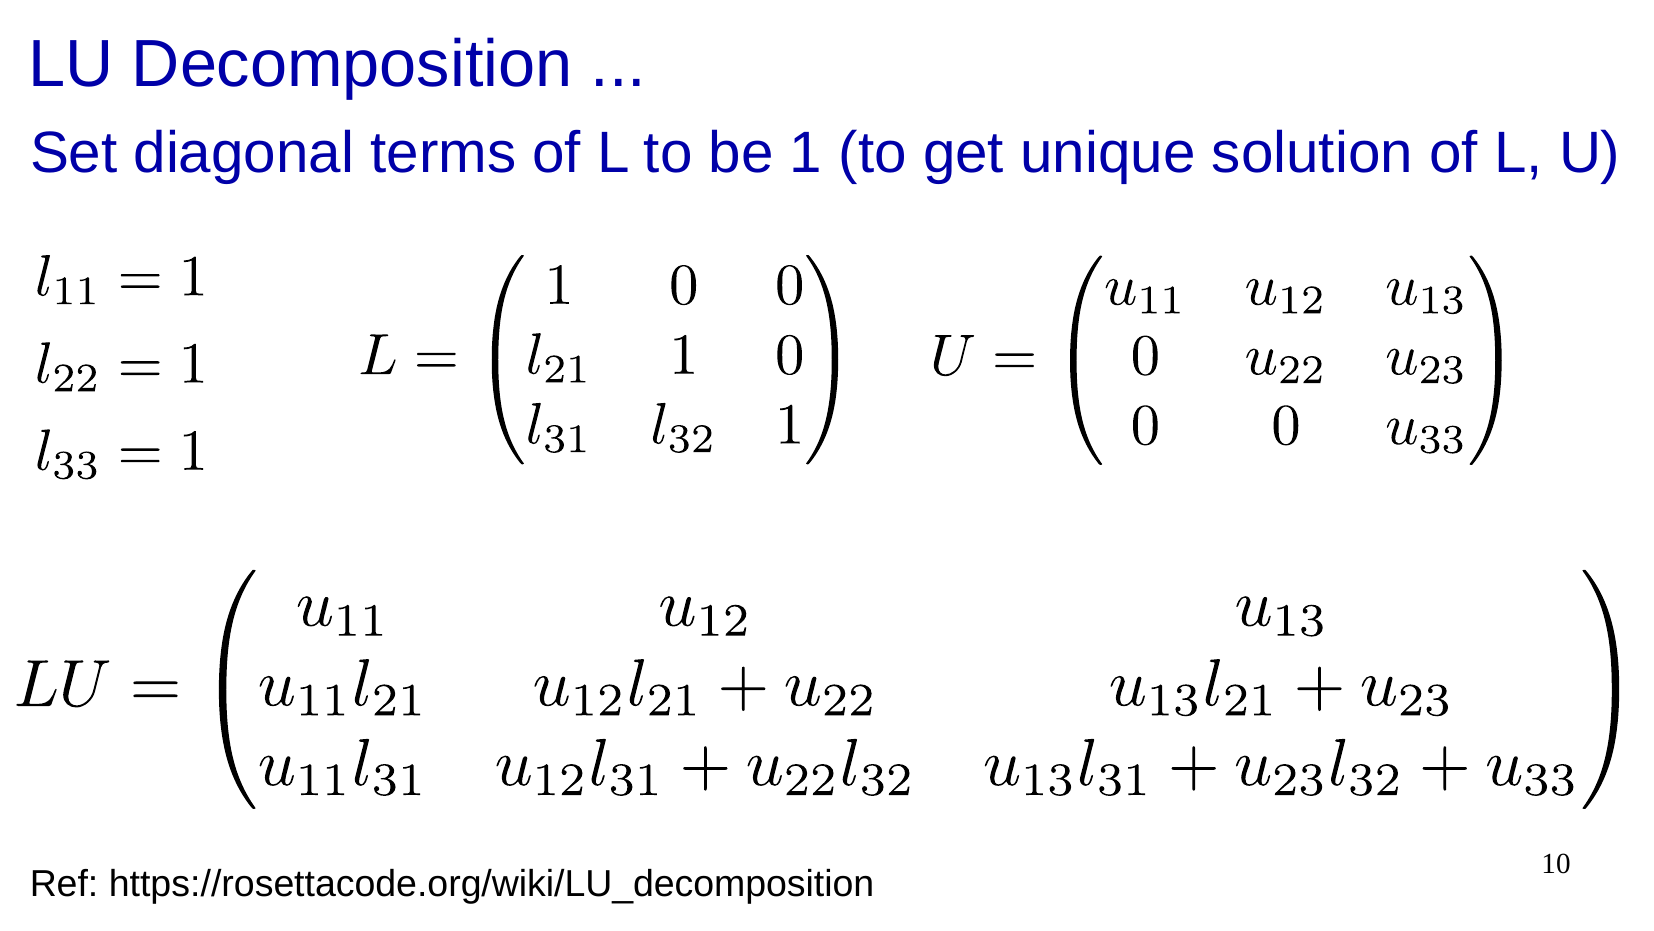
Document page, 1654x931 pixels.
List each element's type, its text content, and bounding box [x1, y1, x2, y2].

list Set diagonal terms of L to be 1 (to get unique solution of L, U) [30, 120, 1645, 916]
text_box [930, 255, 1519, 466]
text_box [34, 255, 208, 480]
text_box Ref: https://rosettacode.org/wiki/LU_decomposition [15, 855, 901, 912]
text_box [13, 569, 1639, 809]
title LU Decomposition ... [28, 21, 1626, 106]
text_box [358, 255, 856, 465]
